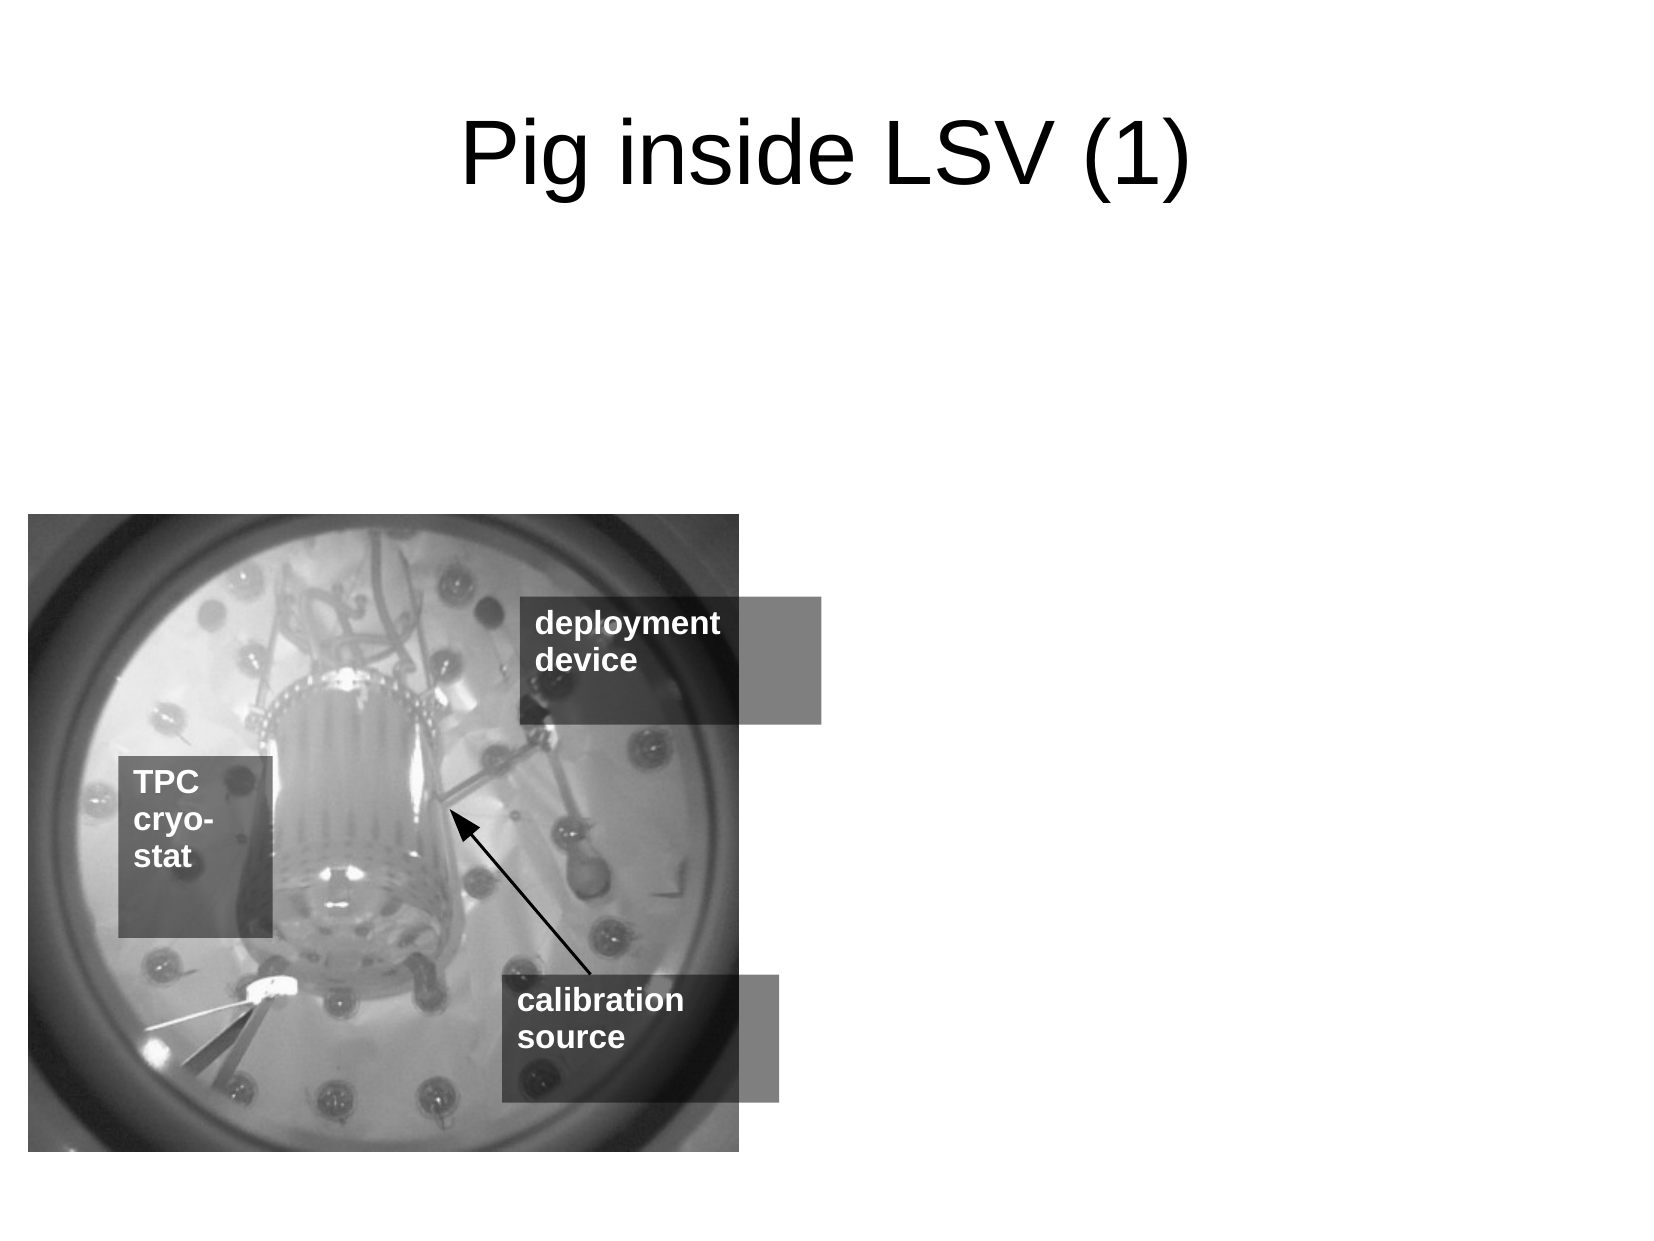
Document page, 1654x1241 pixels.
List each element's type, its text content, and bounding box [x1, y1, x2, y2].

title Pig inside LSV (1) [82, 49, 1571, 257]
picture [28, 514, 739, 1152]
text_box calibration source [502, 974, 780, 1103]
text_box TPC cryo- stat [118, 756, 273, 938]
text_box deployment device [519, 596, 822, 725]
